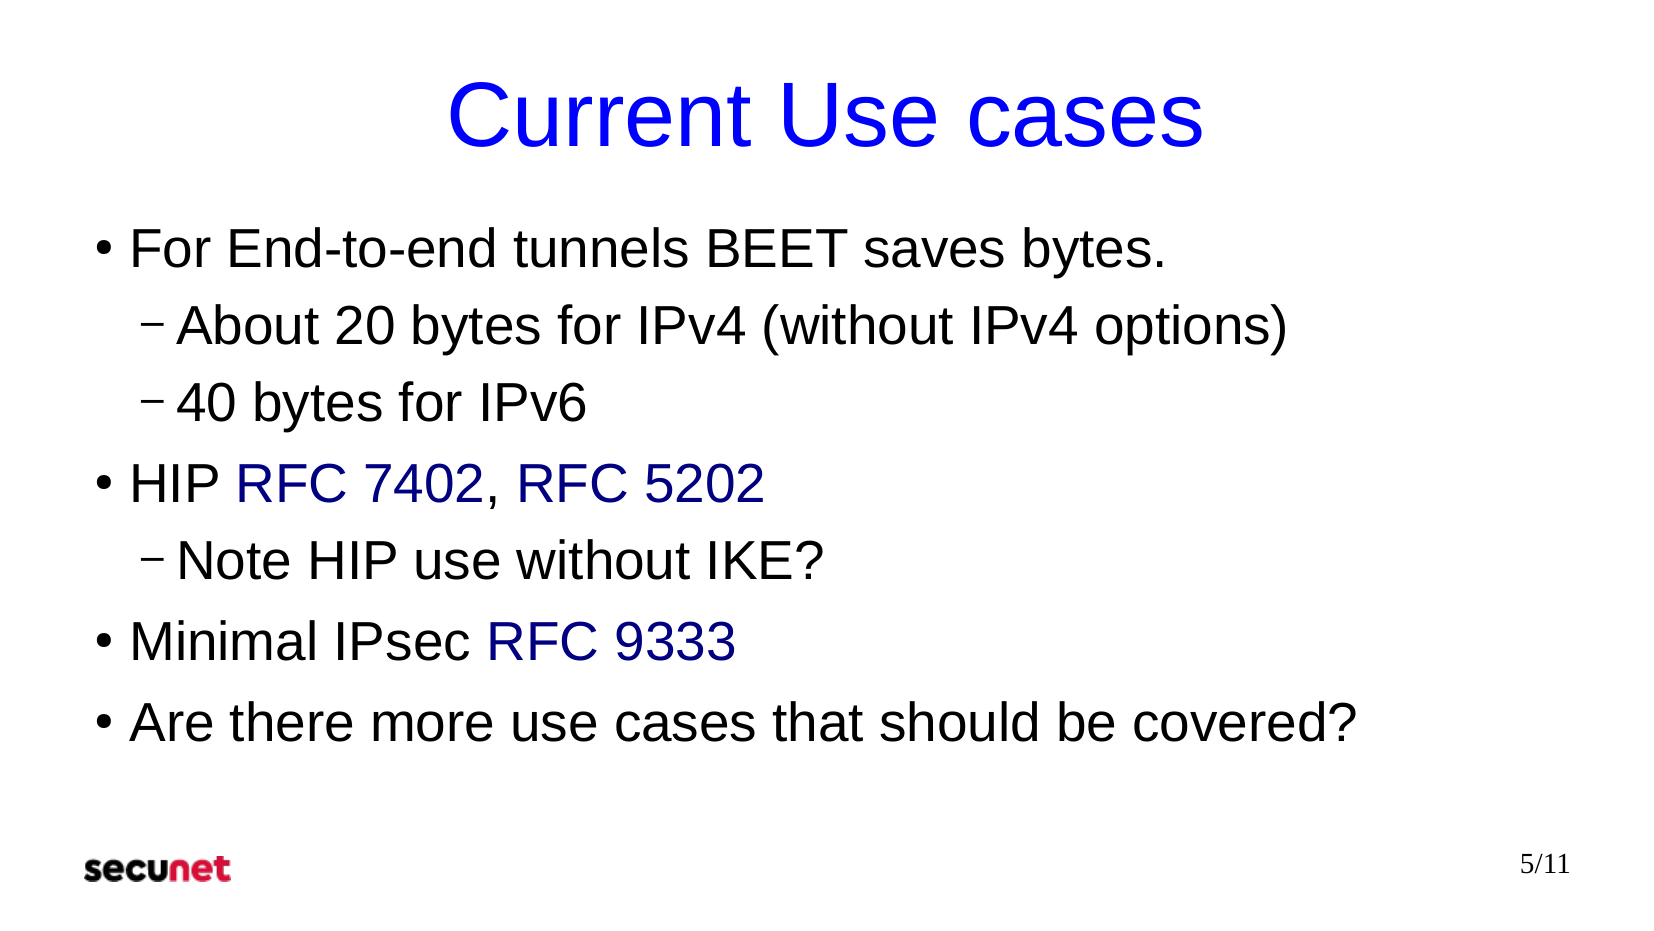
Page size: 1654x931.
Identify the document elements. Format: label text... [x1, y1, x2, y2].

title Current Use cases [82, 37, 1571, 193]
picture [84, 856, 231, 882]
list For End-to-end tunnels BEET saves bytes. About 20 bytes for IPv4 (without IPv4 options) 40 bytes for IPv6 HIP RFC 7402, RFC 5202 Note HIP use without IKE? Minimal IPsec RFC 9333 Are there more use cases that should be covered? [82, 217, 1571, 758]
